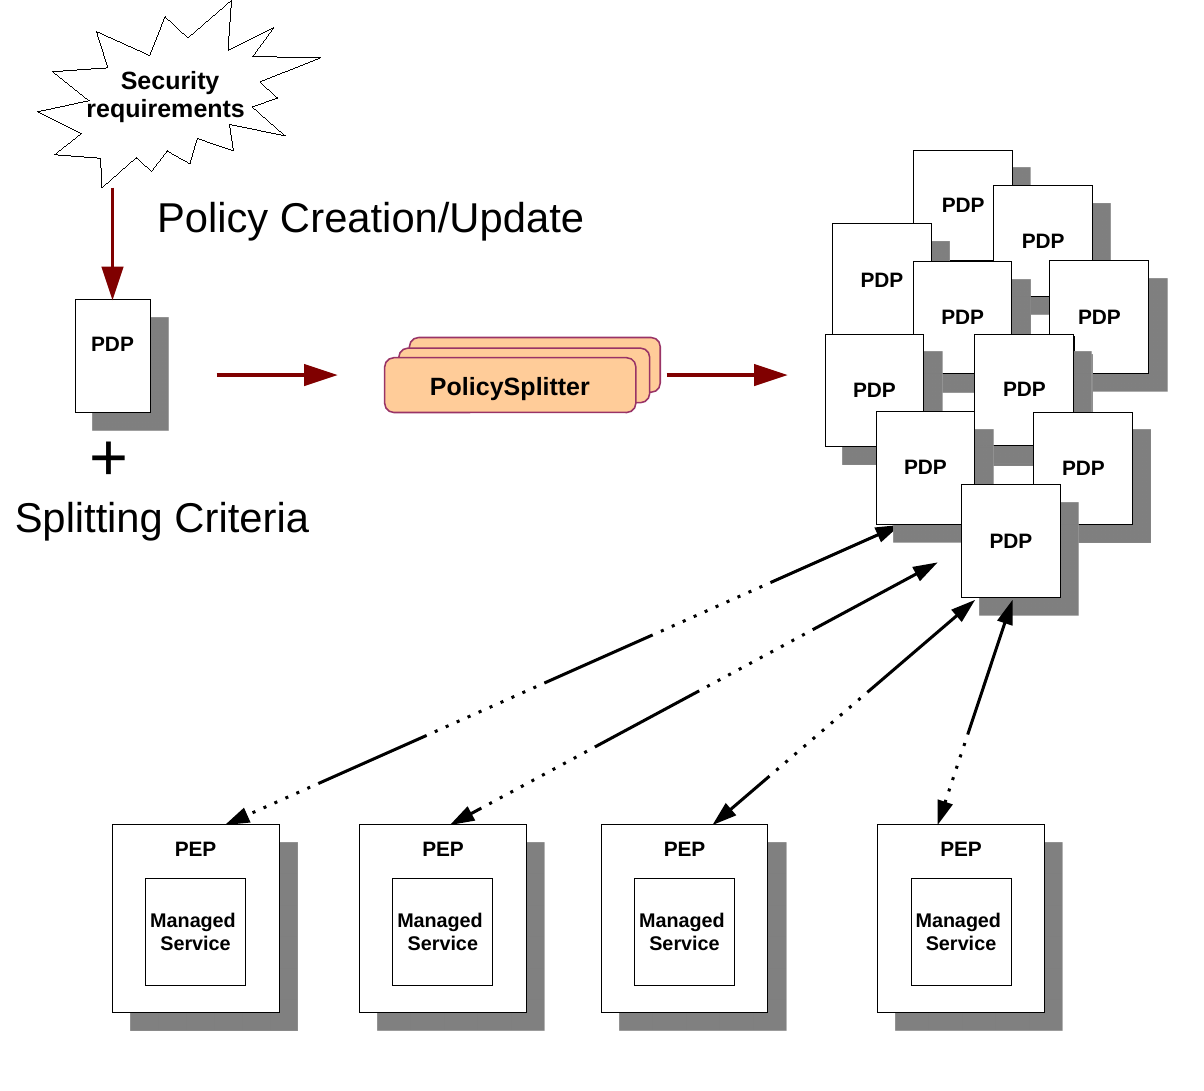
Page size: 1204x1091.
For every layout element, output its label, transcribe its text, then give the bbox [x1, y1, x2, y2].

text_box PEP [601, 824, 768, 1013]
text_box Managed Service [392, 878, 493, 986]
text_box Managed Service [634, 878, 735, 986]
text_box PEP [877, 824, 1045, 1013]
text_box [398, 337, 661, 403]
text_box PDP [993, 185, 1093, 297]
text_box PDP [1033, 412, 1133, 525]
text_box Managed Service [145, 878, 246, 986]
text_box PDP [974, 334, 1074, 446]
text_box Splitting Criteria [0, 487, 376, 587]
text_box PDP [913, 261, 1012, 374]
text_box PDP [1049, 260, 1149, 374]
text_box PEP [359, 824, 527, 1013]
text_box Managed Service [911, 878, 1012, 986]
text_box Security requirements [37, 0, 321, 188]
text_box Policy Creation/Update [127, 187, 690, 296]
text_box + [75, 412, 151, 487]
text_box PDP [961, 484, 1061, 598]
text_box PDP [876, 411, 975, 525]
text_box PDP [75, 299, 151, 412]
text_box PDP [825, 334, 924, 447]
text_box PDP [913, 150, 1013, 261]
text_box PDP [832, 223, 932, 334]
text_box PolicySplitter [384, 357, 636, 413]
text_box PEP [112, 824, 280, 1013]
